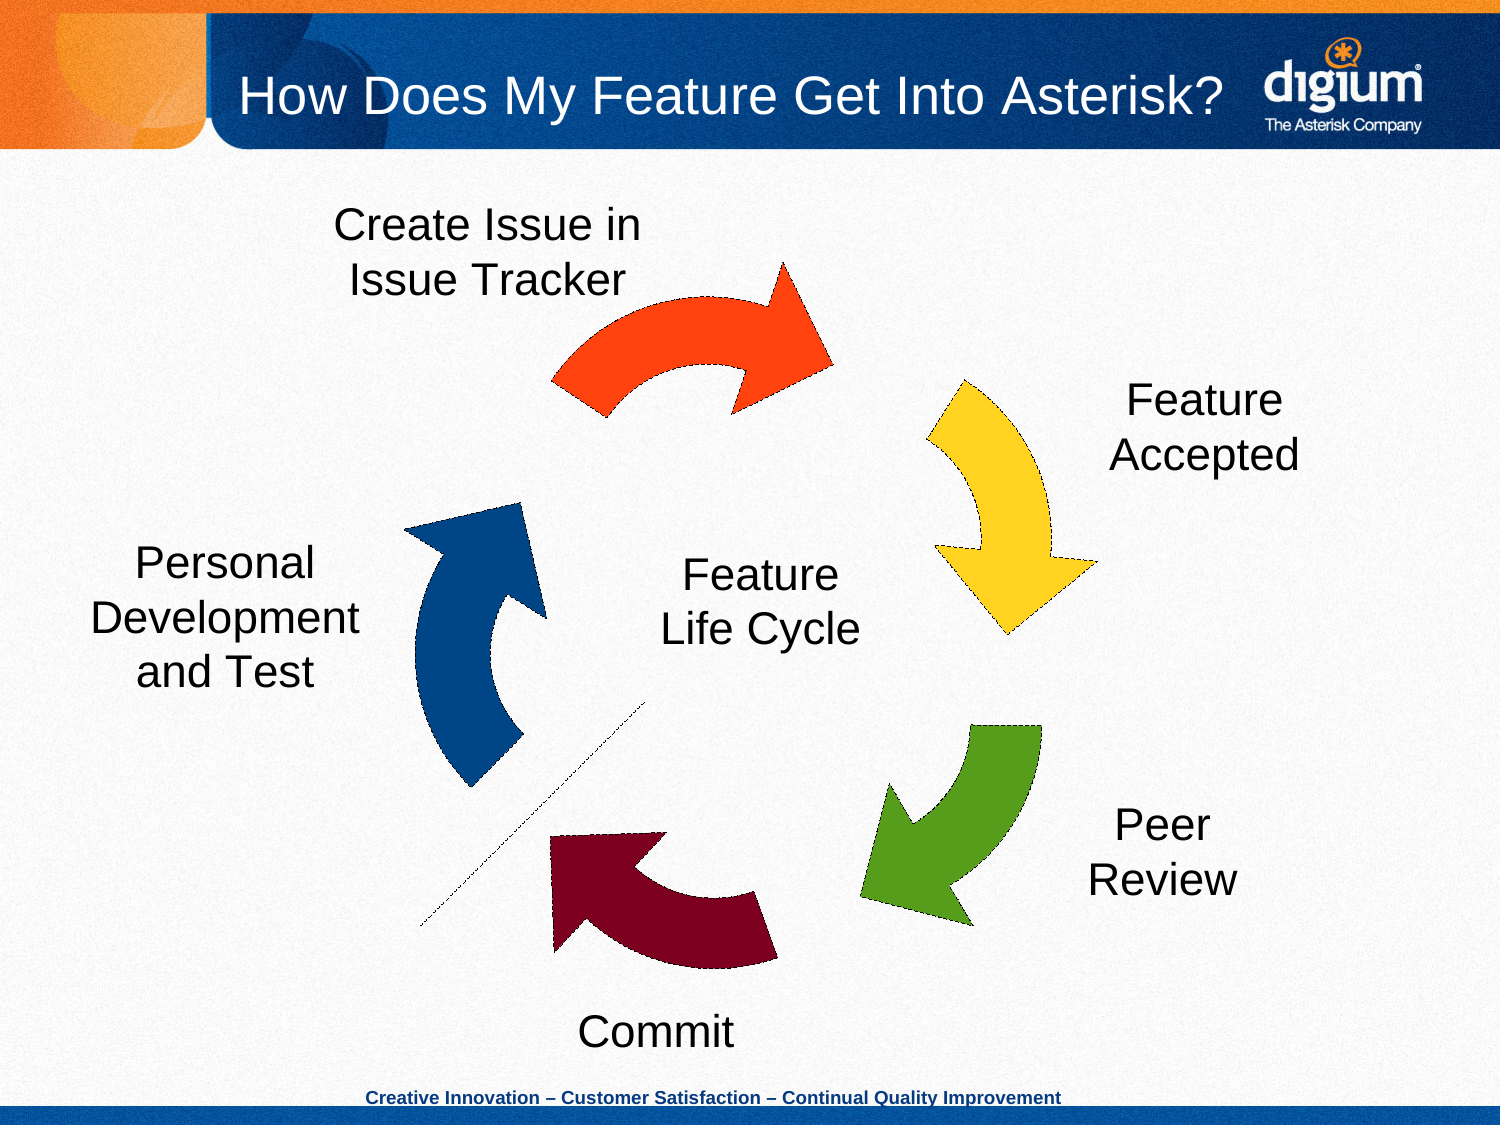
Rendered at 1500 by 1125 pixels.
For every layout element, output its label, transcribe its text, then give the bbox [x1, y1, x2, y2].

text_box Feature Life Cycle [629, 536, 893, 662]
text_box Commit [562, 994, 788, 1065]
text_box [550, 832, 778, 969]
text_box [926, 379, 1098, 635]
text_box [403, 502, 547, 788]
text_box [551, 262, 834, 418]
text_box Personal Development and Test [75, 525, 376, 705]
picture [0, 0, 1500, 1125]
text_box [860, 724, 1042, 926]
text_box Feature Accepted [1073, 362, 1337, 488]
text_box Peer Review [1050, 787, 1276, 913]
title How Does My Feature Get Into Asterisk? [238, 27, 1243, 127]
text_box Create Issue in Issue Tracker [300, 187, 676, 313]
